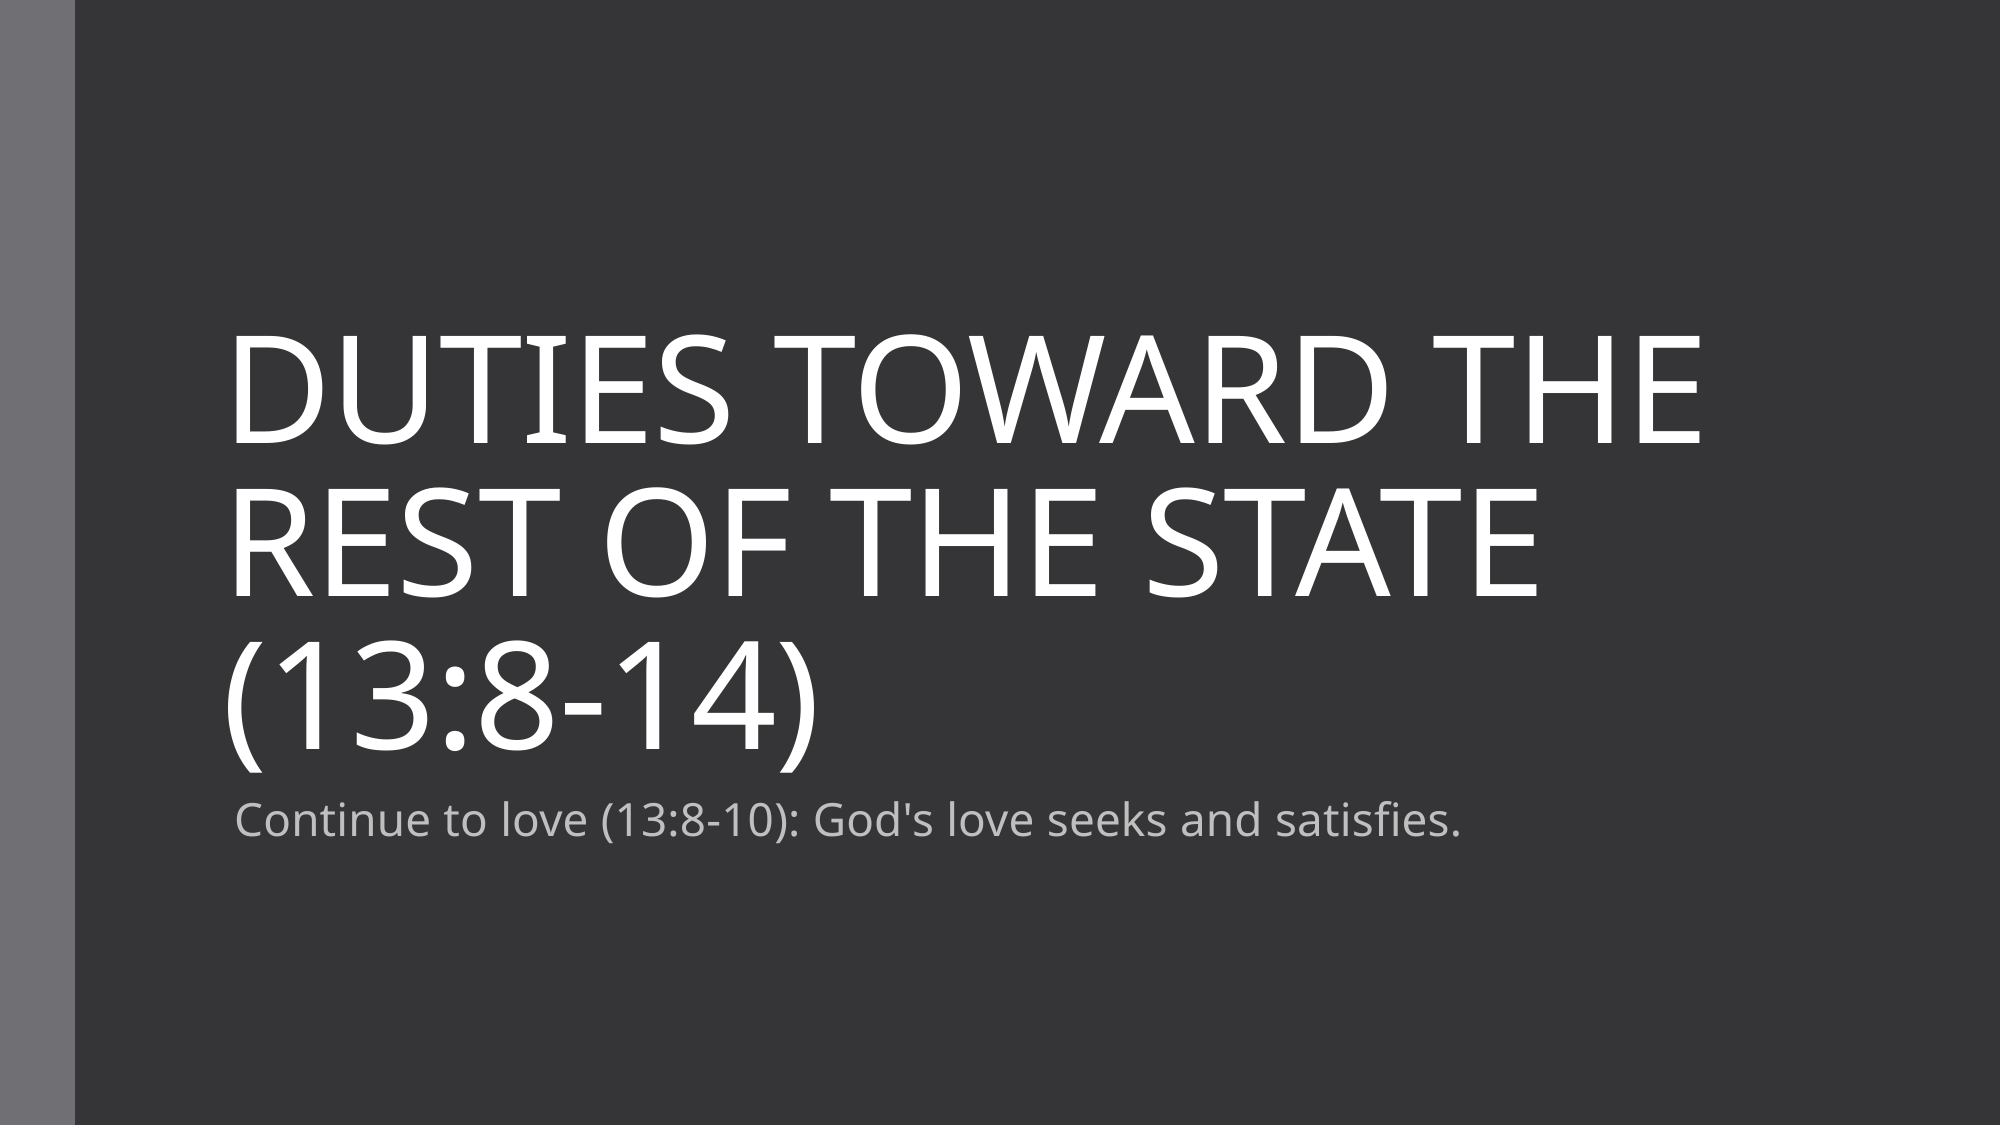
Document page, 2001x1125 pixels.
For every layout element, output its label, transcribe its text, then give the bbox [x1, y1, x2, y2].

title DUTIES TOWARD THE REST OF THE STATE (13:8-14) [206, 124, 1752, 787]
subtitle Continue to love (13:8-10): God's love seeks and satisfies. [206, 787, 1752, 1066]
